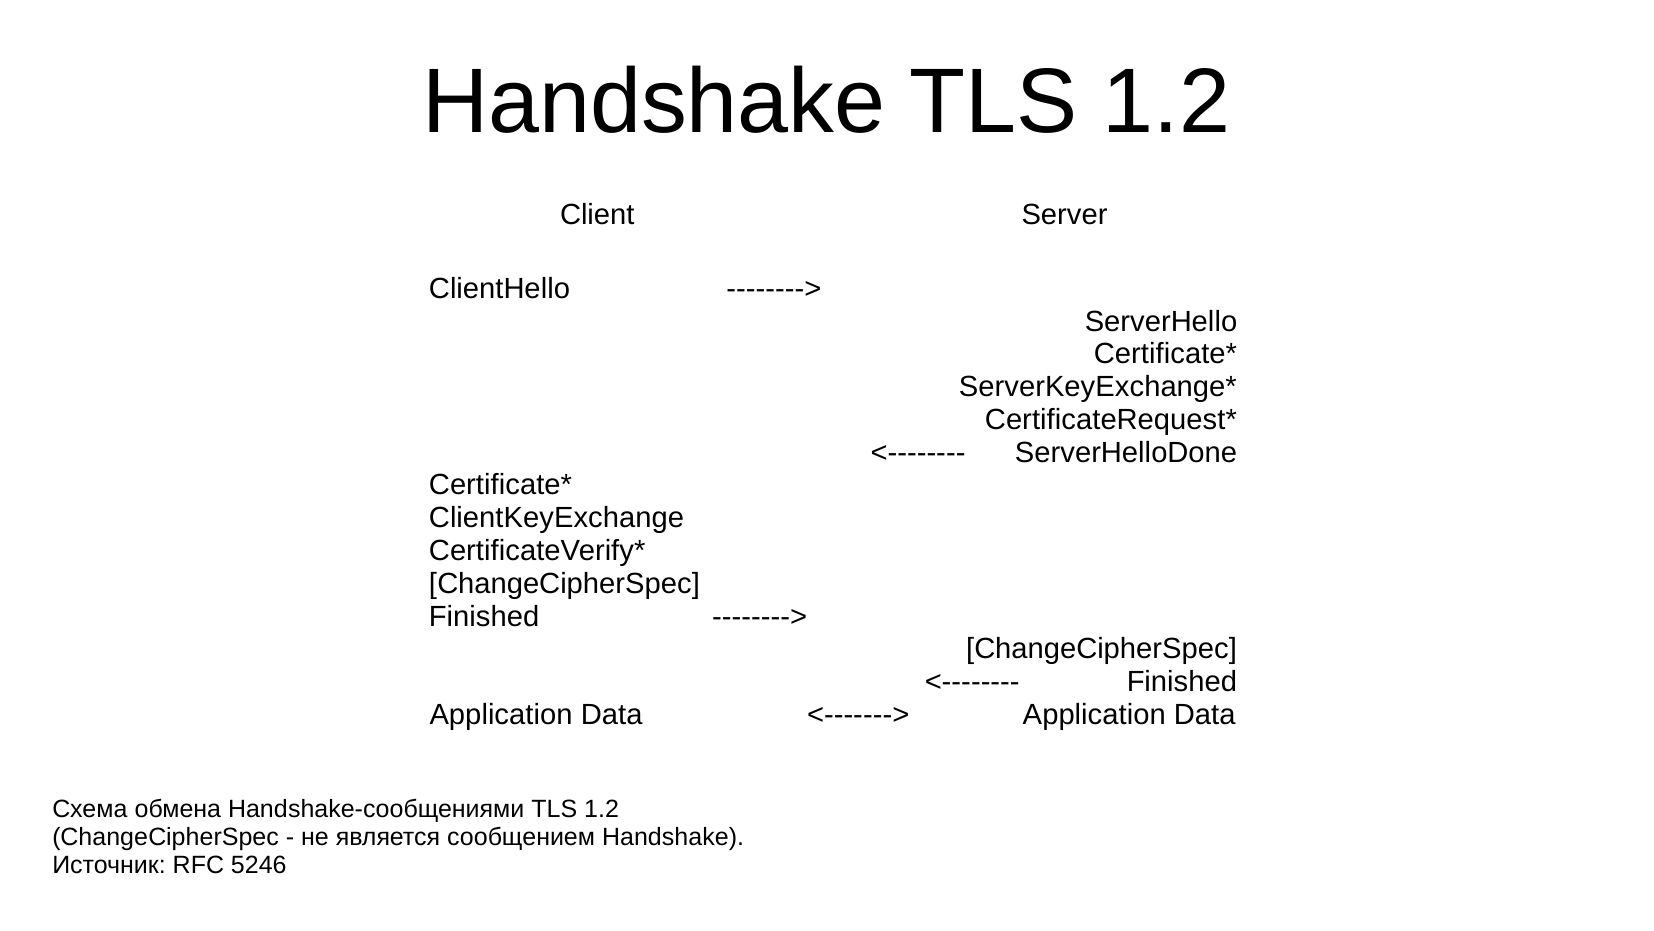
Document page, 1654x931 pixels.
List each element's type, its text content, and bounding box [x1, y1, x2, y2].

subtitle Client Server ClientHello --------> ServerHello Certificate* ServerKeyExchange* CertificateRequest* <-------- ServerHelloDone Certificate* ClientKeyExchange CertificateVerify* [ChangeCipherSpec] Finished --------> [ChangeCipherSpec] <-------- Finished Application Data <-------> Application Data [412, 164, 1238, 797]
text_box Схема обмена Handshake-сообщениями TLS 1.2 (ChangeCipherSpec - не является сообщением Handshake). Источник: RFC 5246 [37, 787, 938, 892]
title Handshake TLS 1.2 [82, 37, 1571, 165]
